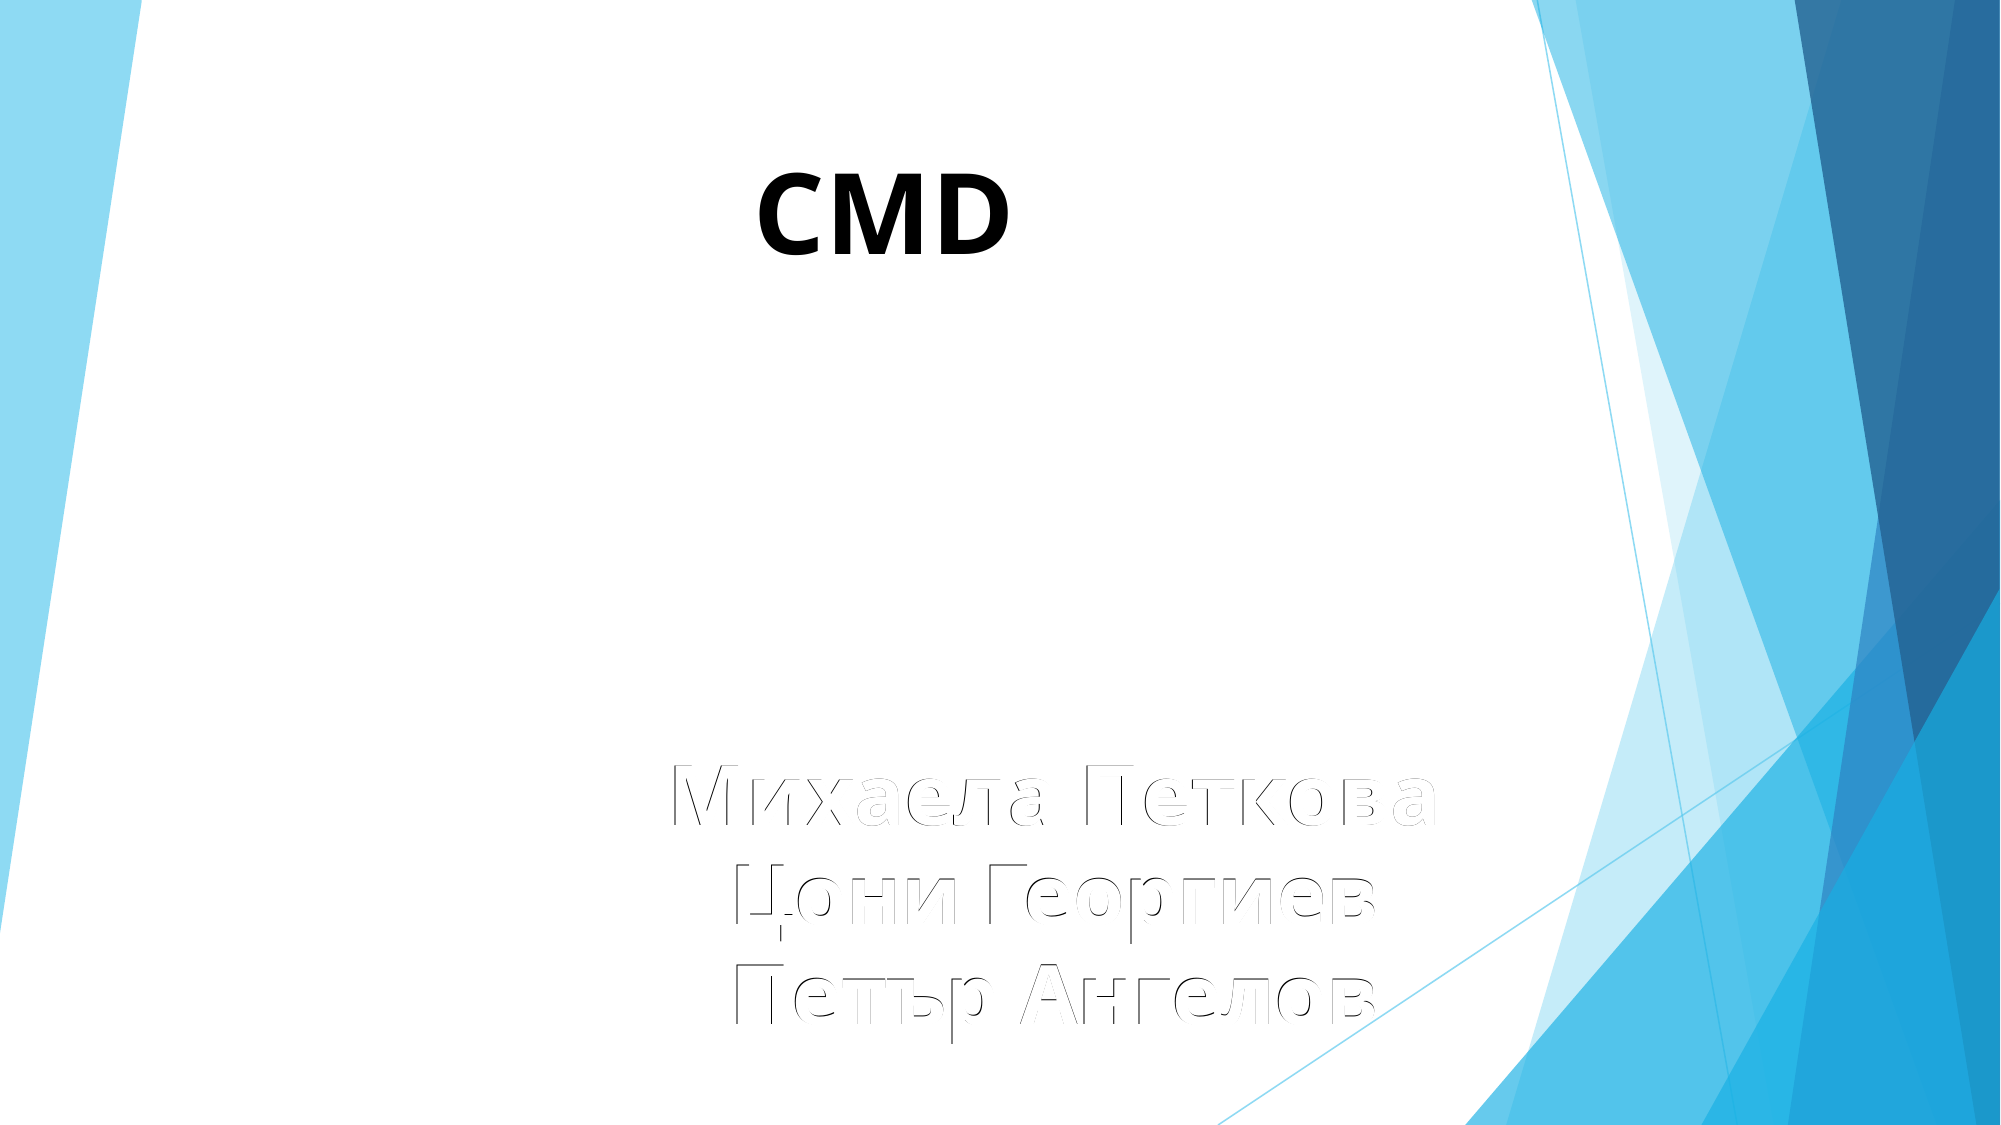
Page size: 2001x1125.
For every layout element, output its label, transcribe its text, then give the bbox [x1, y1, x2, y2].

text_box CMD [739, 135, 1030, 285]
text_box Михаела Петкова Цони Георгиев Петър Ангелов [530, 735, 1580, 1050]
